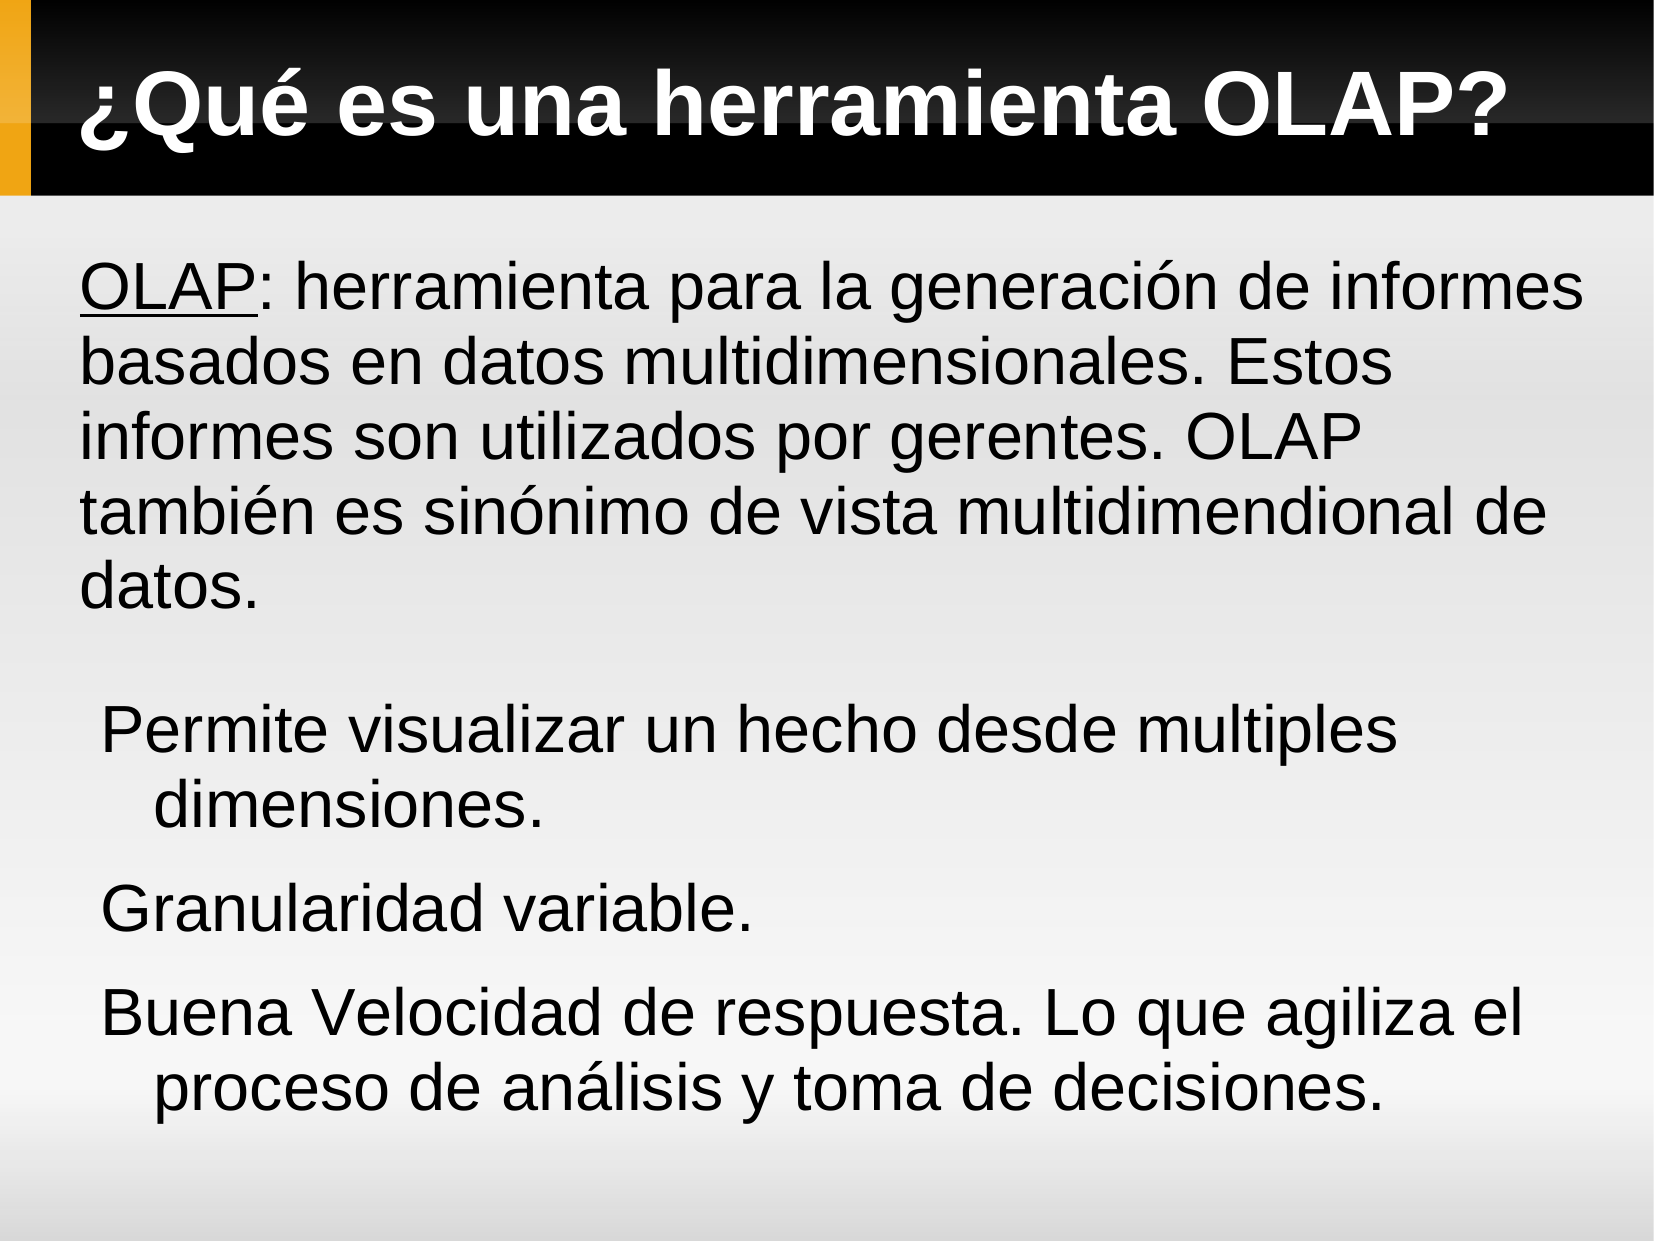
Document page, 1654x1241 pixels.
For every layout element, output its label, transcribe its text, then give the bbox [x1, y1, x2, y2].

title ¿Qué es una herramienta OLAP? [76, 0, 1565, 208]
list Permite visualizar un hecho desde multiples dimensiones. Granularidad variable. Buena Velocidad de respuesta. Lo que agiliza el proceso de análisis y toma de decisiones. [82, 691, 1571, 1211]
picture [0, 0, 1654, 1241]
text_box OLAP: herramienta para la generación de informes basados en datos multidimensionales. Estos informes son utilizados por gerentes. OLAP también es sinónimo de vista multidimendional de datos. [64, 242, 1627, 631]
